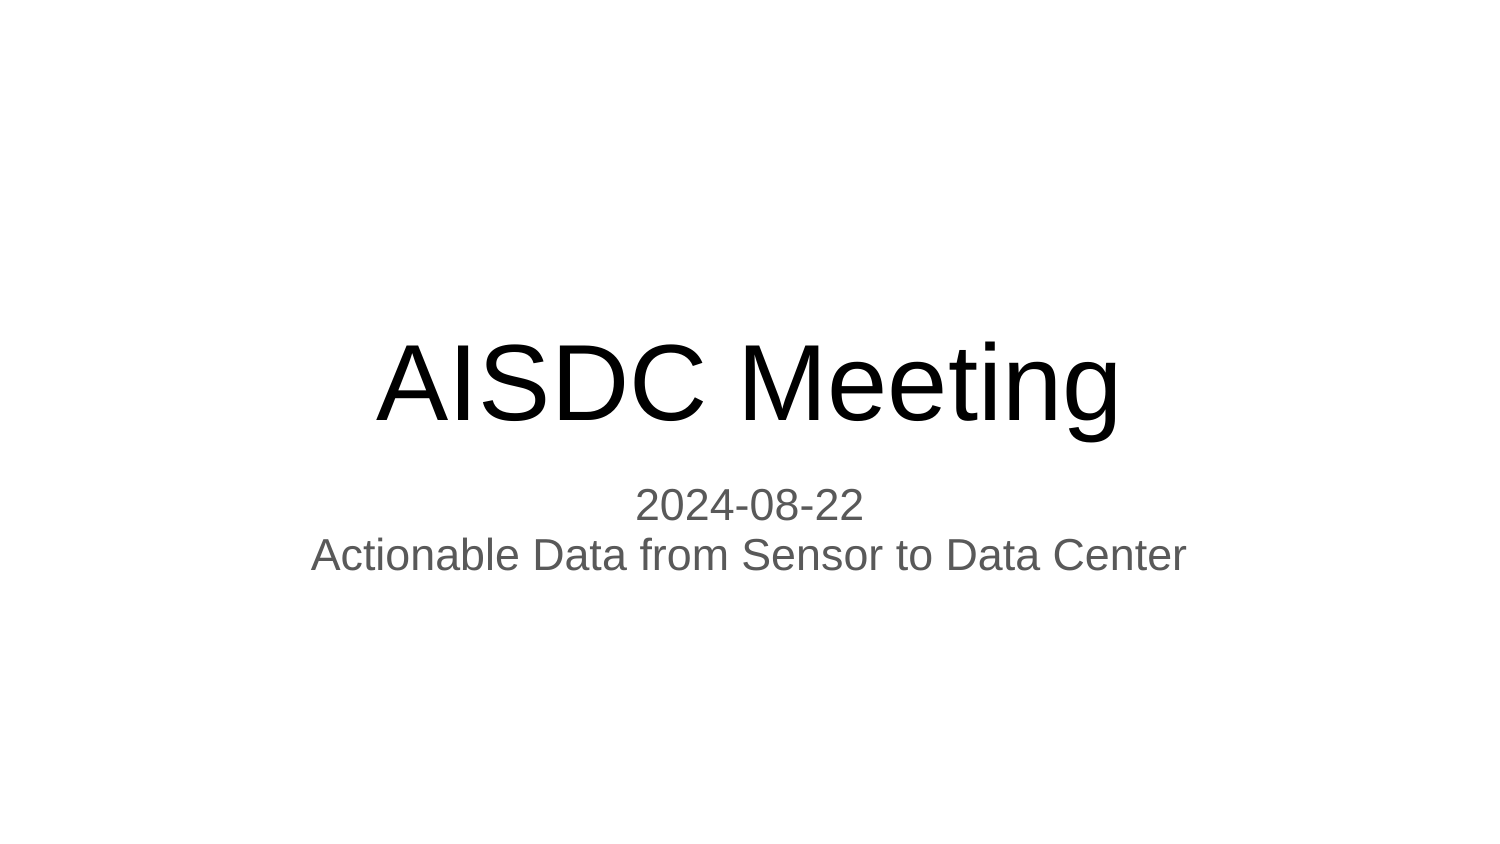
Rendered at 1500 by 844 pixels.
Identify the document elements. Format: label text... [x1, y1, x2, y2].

title AISDC Meeting [51, 122, 1449, 459]
subtitle 2024-08-22 Actionable Data from Sensor to Data Center [51, 464, 1449, 595]
